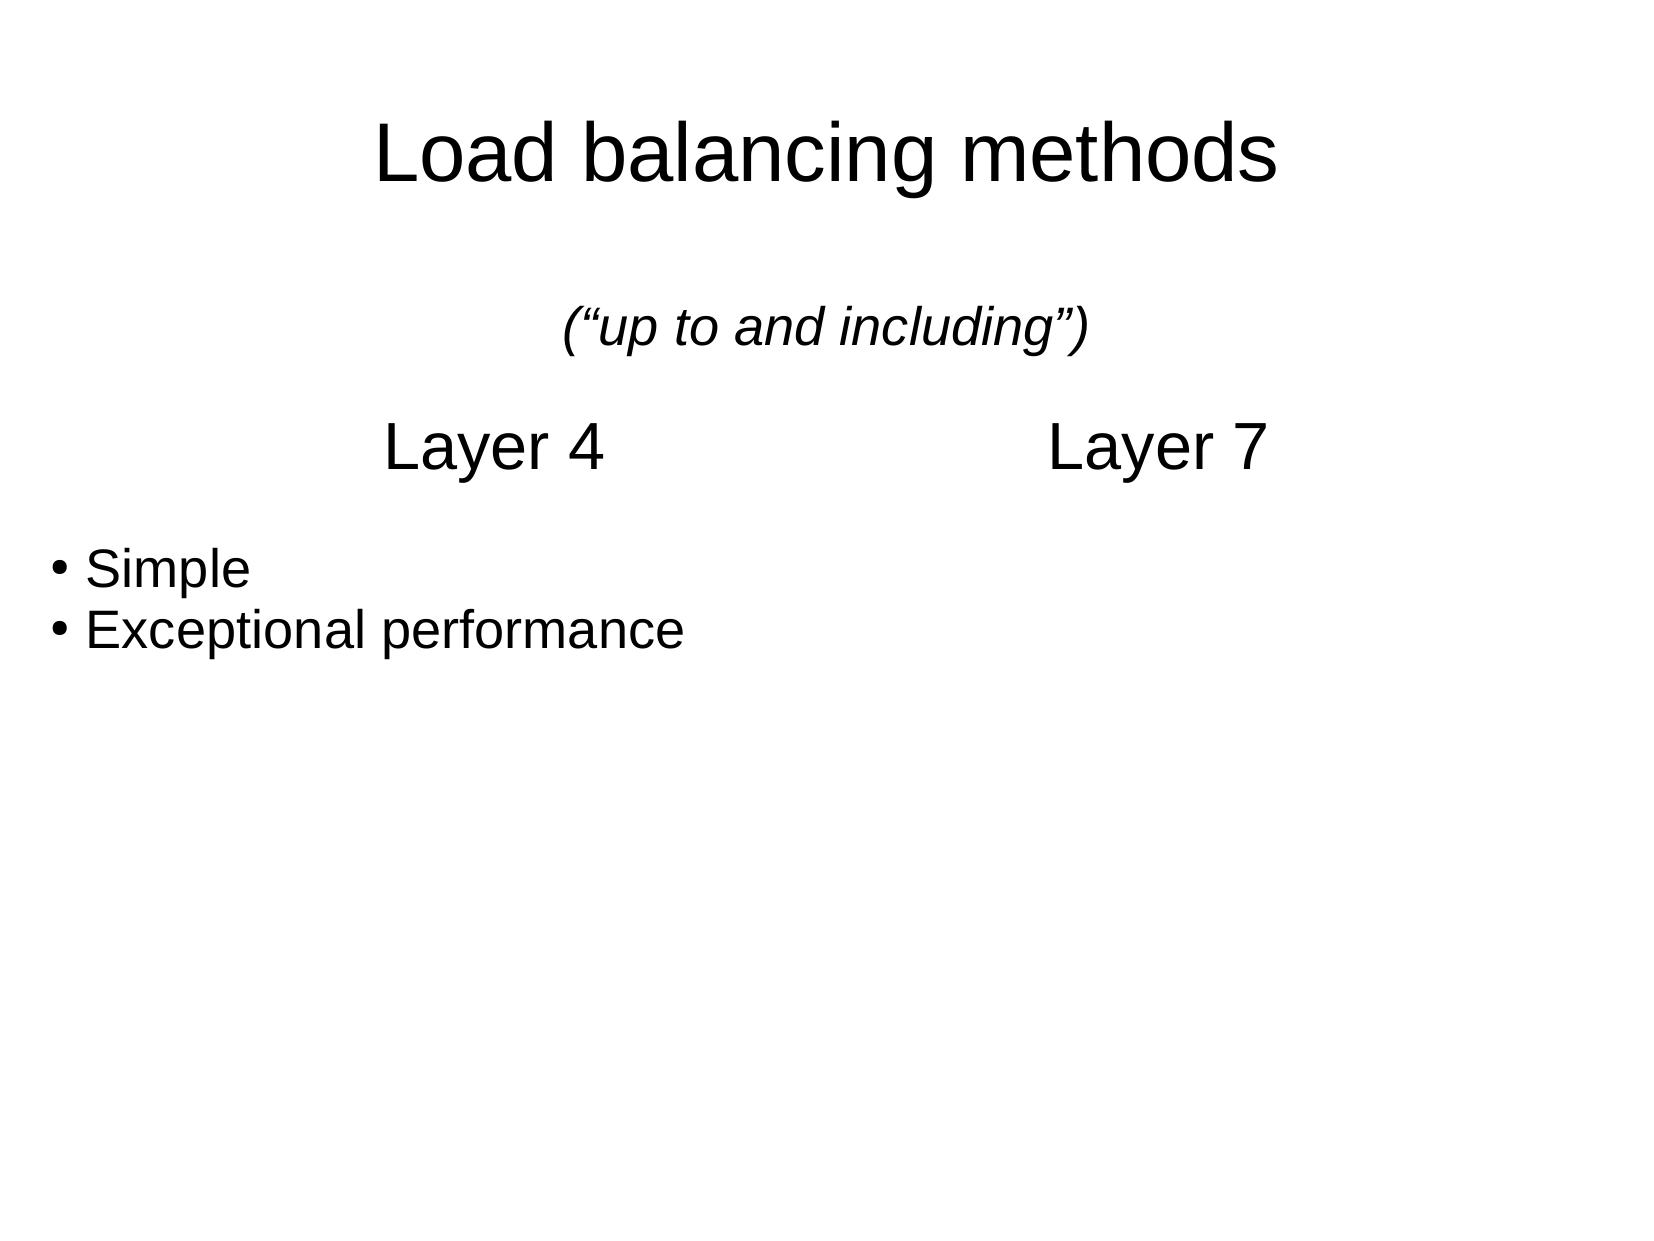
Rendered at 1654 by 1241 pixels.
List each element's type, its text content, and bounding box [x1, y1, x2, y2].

text_box (“up to and including”) [0, 289, 1654, 379]
text_box Simple Exceptional performance [35, 531, 993, 696]
title Load balancing methods [82, 49, 1571, 257]
text_box Layer 4 Layer 7 [0, 401, 1654, 492]
